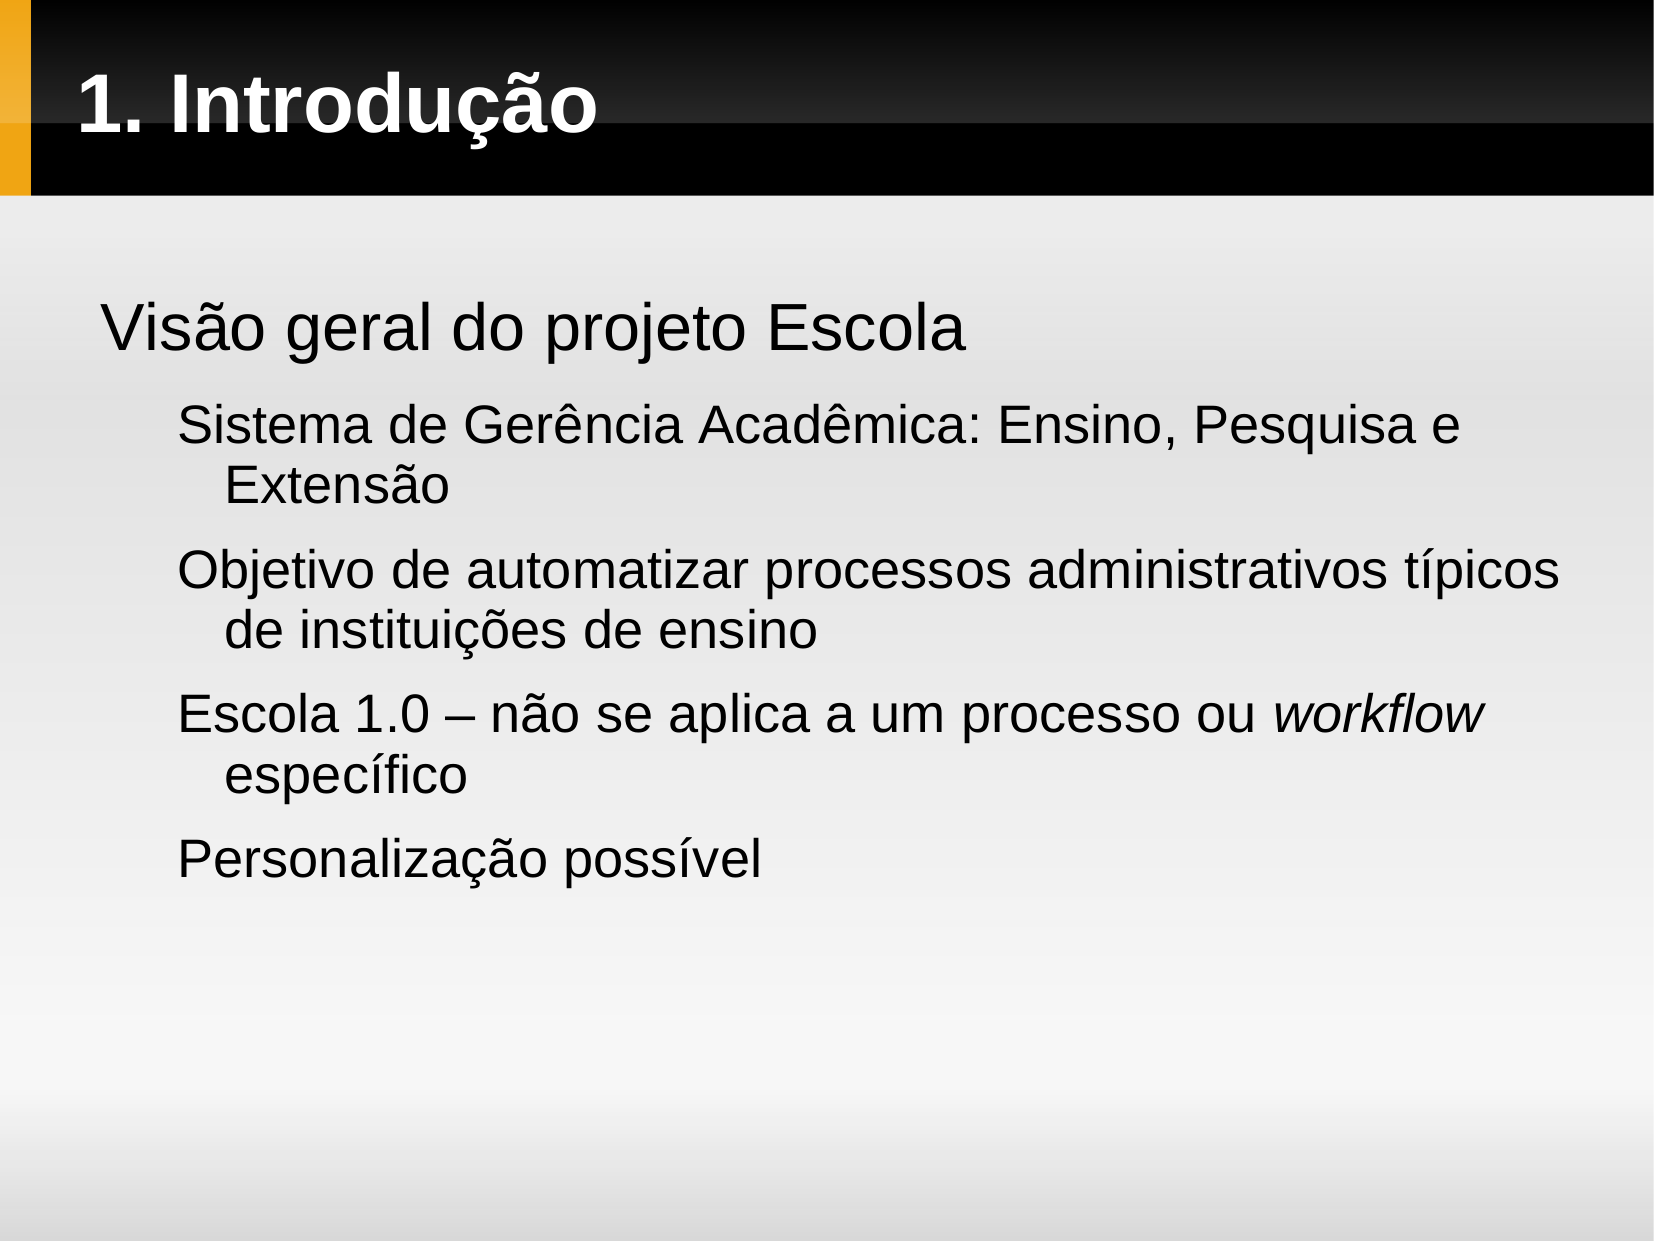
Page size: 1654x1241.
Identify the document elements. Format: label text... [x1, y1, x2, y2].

picture [0, 0, 1654, 1241]
list Visão geral do projeto Escola Sistema de Gerência Acadêmica: Ensino, Pesquisa e Extensão Objetivo de automatizar processos administrativos típicos de instituições de ensino Escola 1.0 – não se aplica a um processo ou workflow específico Personalização possível [82, 290, 1571, 1109]
title 1. Introdução [76, 0, 1565, 208]
